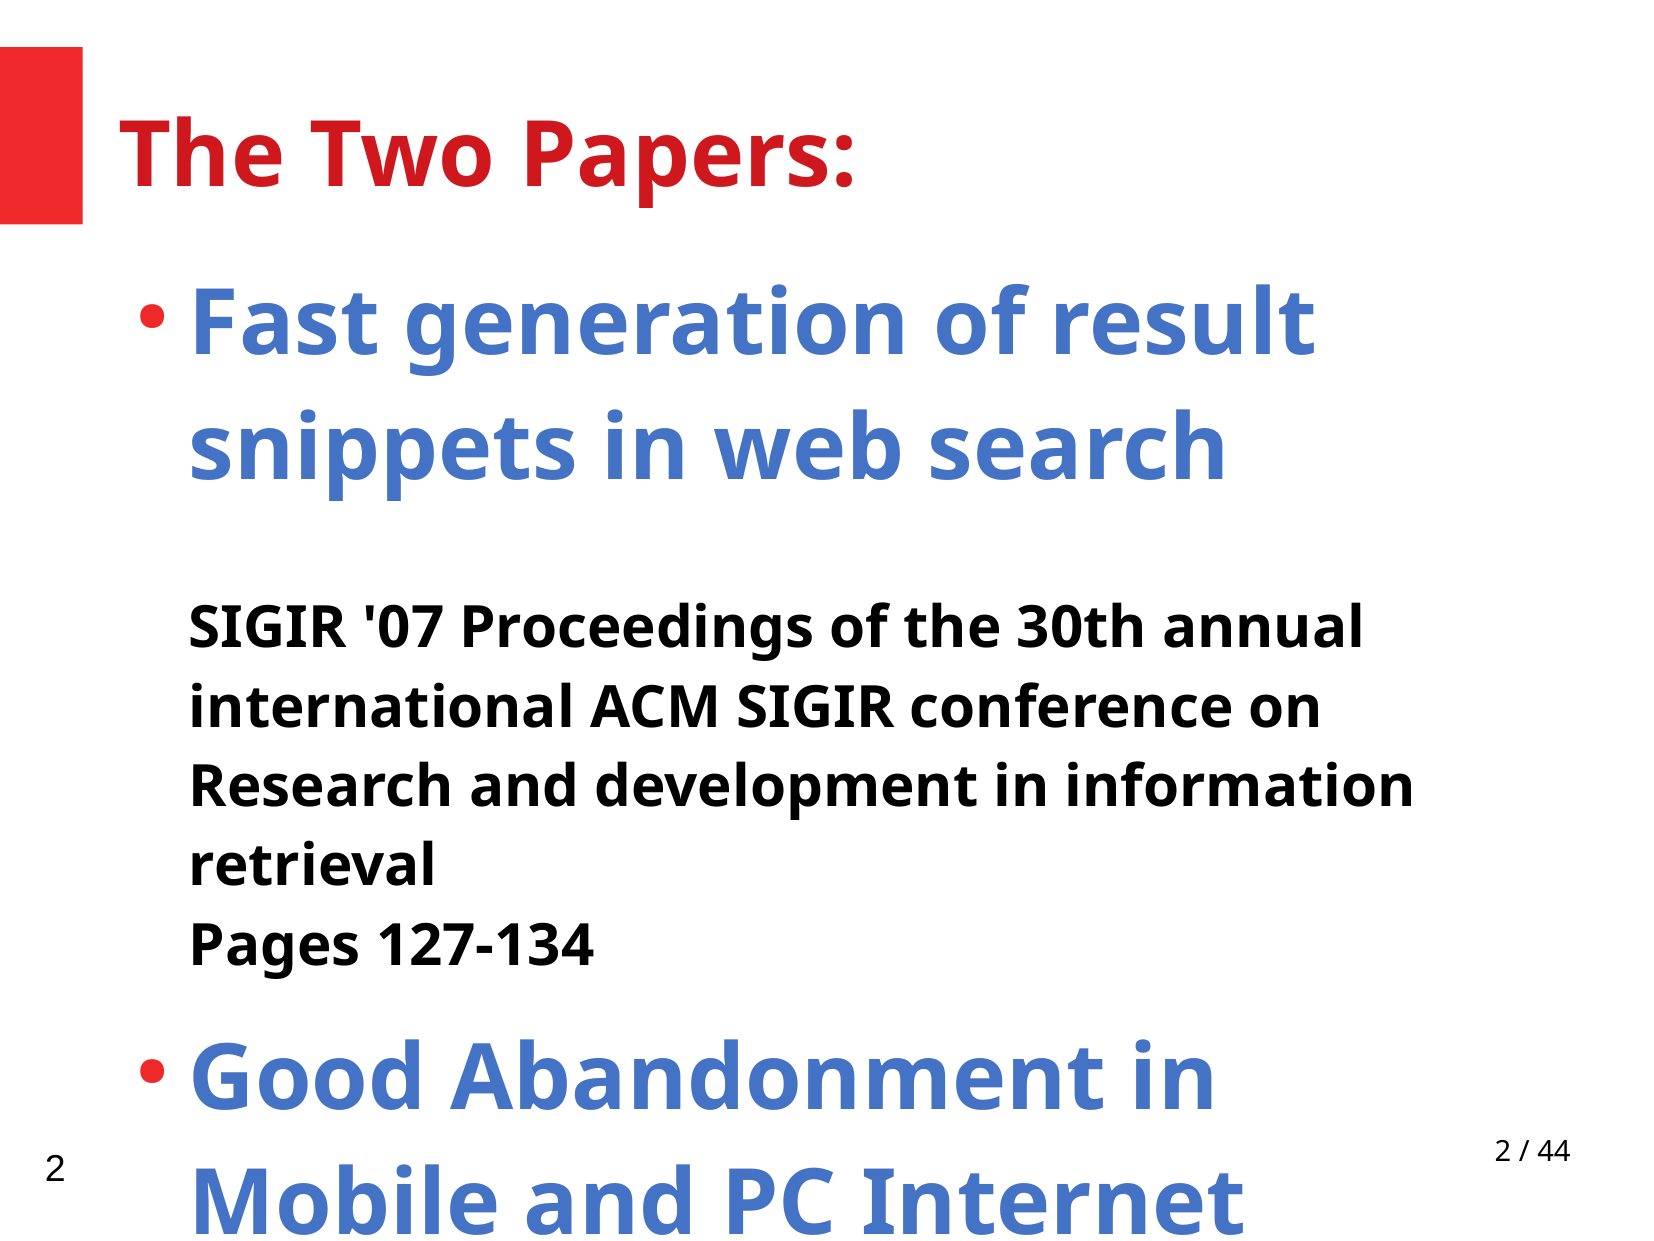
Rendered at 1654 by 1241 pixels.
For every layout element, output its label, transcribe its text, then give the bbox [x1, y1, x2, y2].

title The Two Papers: [118, 49, 1571, 257]
list Fast generation of result snippets in web search SIGIR '07 Proceedings of the 30th annual international ACM SIGIR conference on Research and development in information retrieval Pages 127-134 Good Abandonment in Mobile and PC Internet Search Jane Li, Scott B. Huffman, Akihito Tokuda, Google Inc - Proc. SIGIR ’09 , 2009 [118, 256, 1536, 1186]
text_box 2 [30, 1140, 76, 1197]
